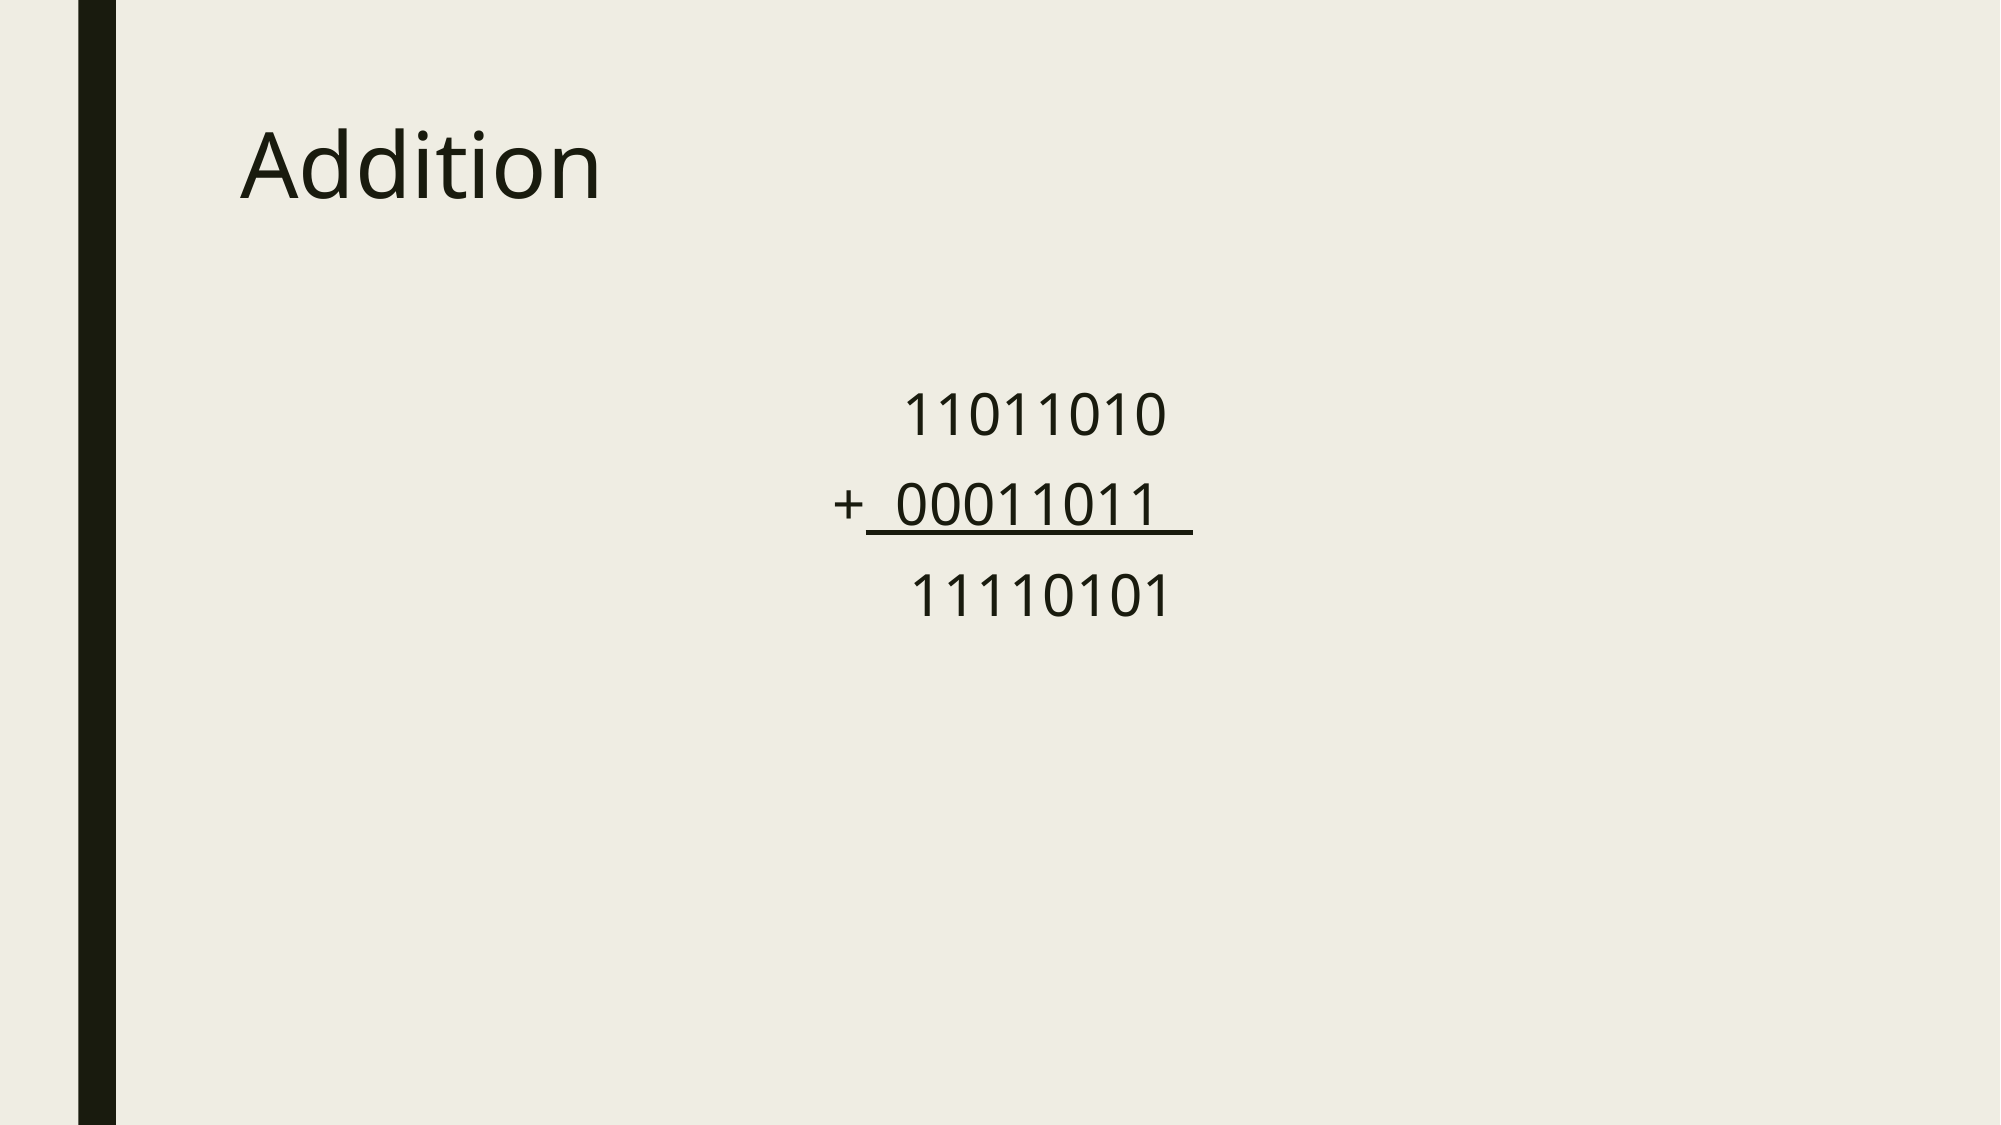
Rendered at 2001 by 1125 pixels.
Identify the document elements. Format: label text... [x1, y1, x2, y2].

list 11011010 + 00011011 11110101 [225, 375, 1800, 963]
title Addition [225, 112, 1800, 357]
